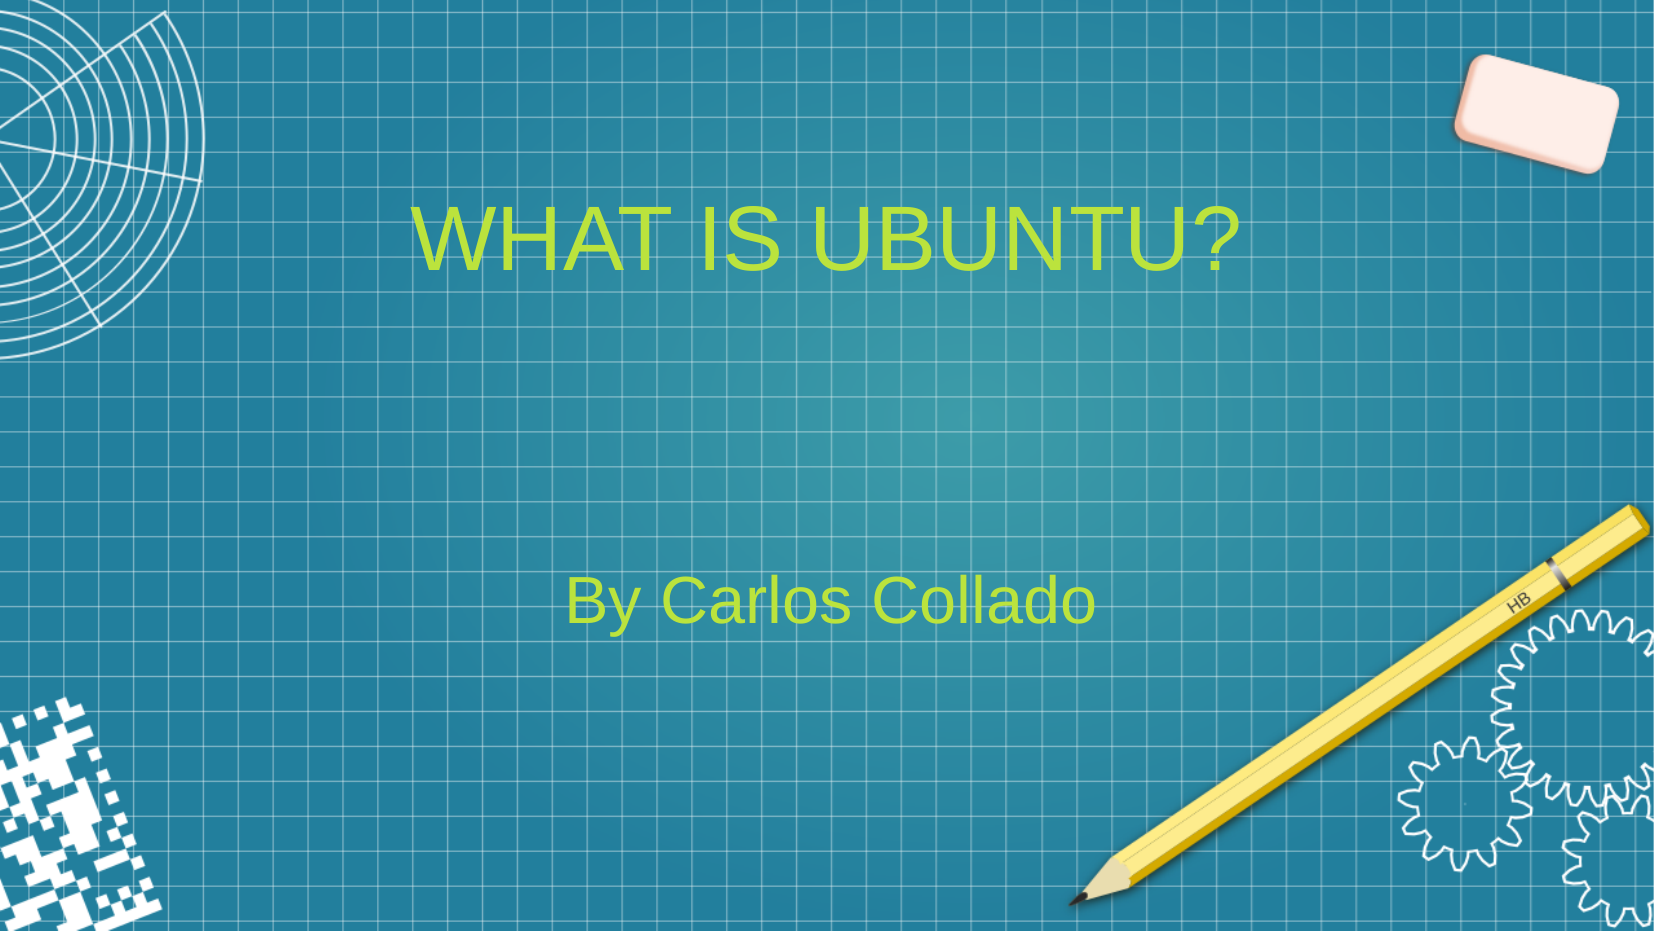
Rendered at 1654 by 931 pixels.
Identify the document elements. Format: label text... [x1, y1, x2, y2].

title WHAT IS UBUNTU? [82, 132, 1571, 346]
subtitle By Carlos Collado [86, 375, 1576, 827]
picture [0, 0, 1654, 931]
